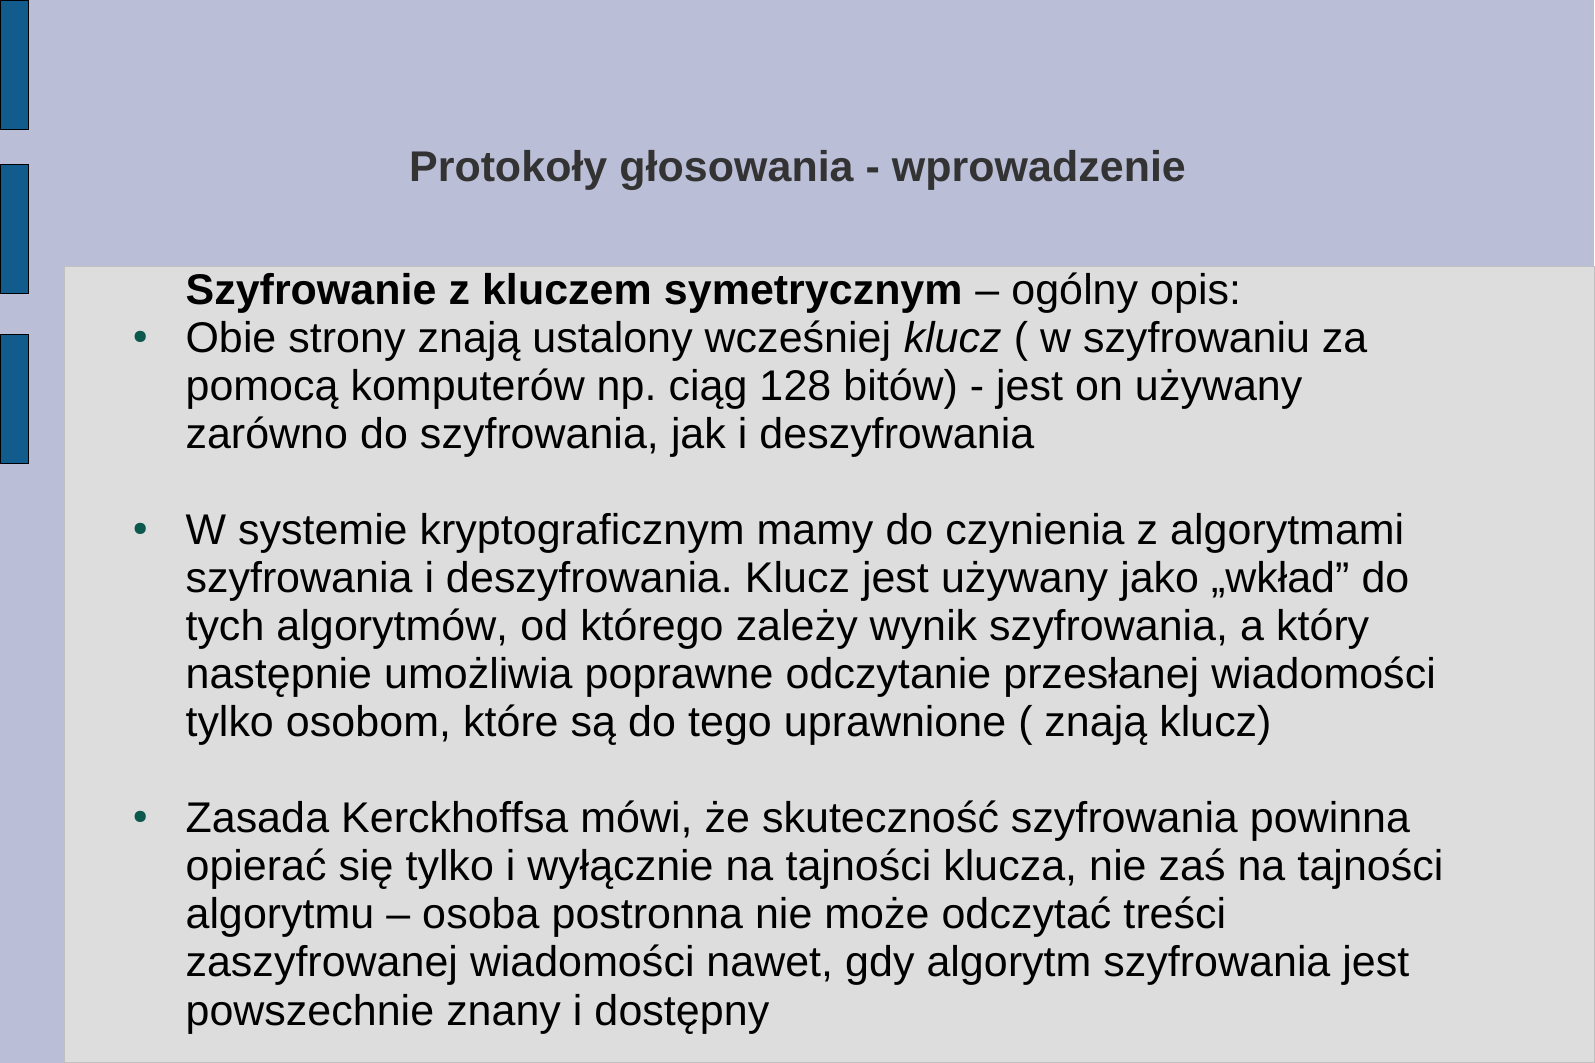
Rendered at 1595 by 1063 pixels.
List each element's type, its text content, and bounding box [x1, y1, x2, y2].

list Szyfrowanie z kluczem symetrycznym – ogólny opis: Obie strony znają ustalony wcześniej klucz ( w szyfrowaniu za pomocą komputerów np. ciąg 128 bitów) - jest on używany zarówno do szyfrowania, jak i deszyfrowania W systemie kryptograficznym mamy do czynienia z algorytmami szyfrowania i deszyfrowania. Klucz jest używany jako „wkład” do tych algorytmów, od którego zależy wynik szyfrowania, a który następnie umożliwia poprawne odczytanie przesłanej wiadomości tylko osobom, które są do tego uprawnione ( znają klucz) Zasada Kerckhoffsa mówi, że skuteczność szyfrowania powinna opierać się tylko i wyłącznie na tajności klucza, nie zaś na tajności algorytmu – osoba postronna nie może odczytać treści zaszyfrowanej wiadomości nawet, gdy algorytm szyfrowania jest powszechnie znany i dostępny [114, 265, 1477, 1036]
title Protokoły głosowania - wprowadzenie [117, 78, 1479, 256]
